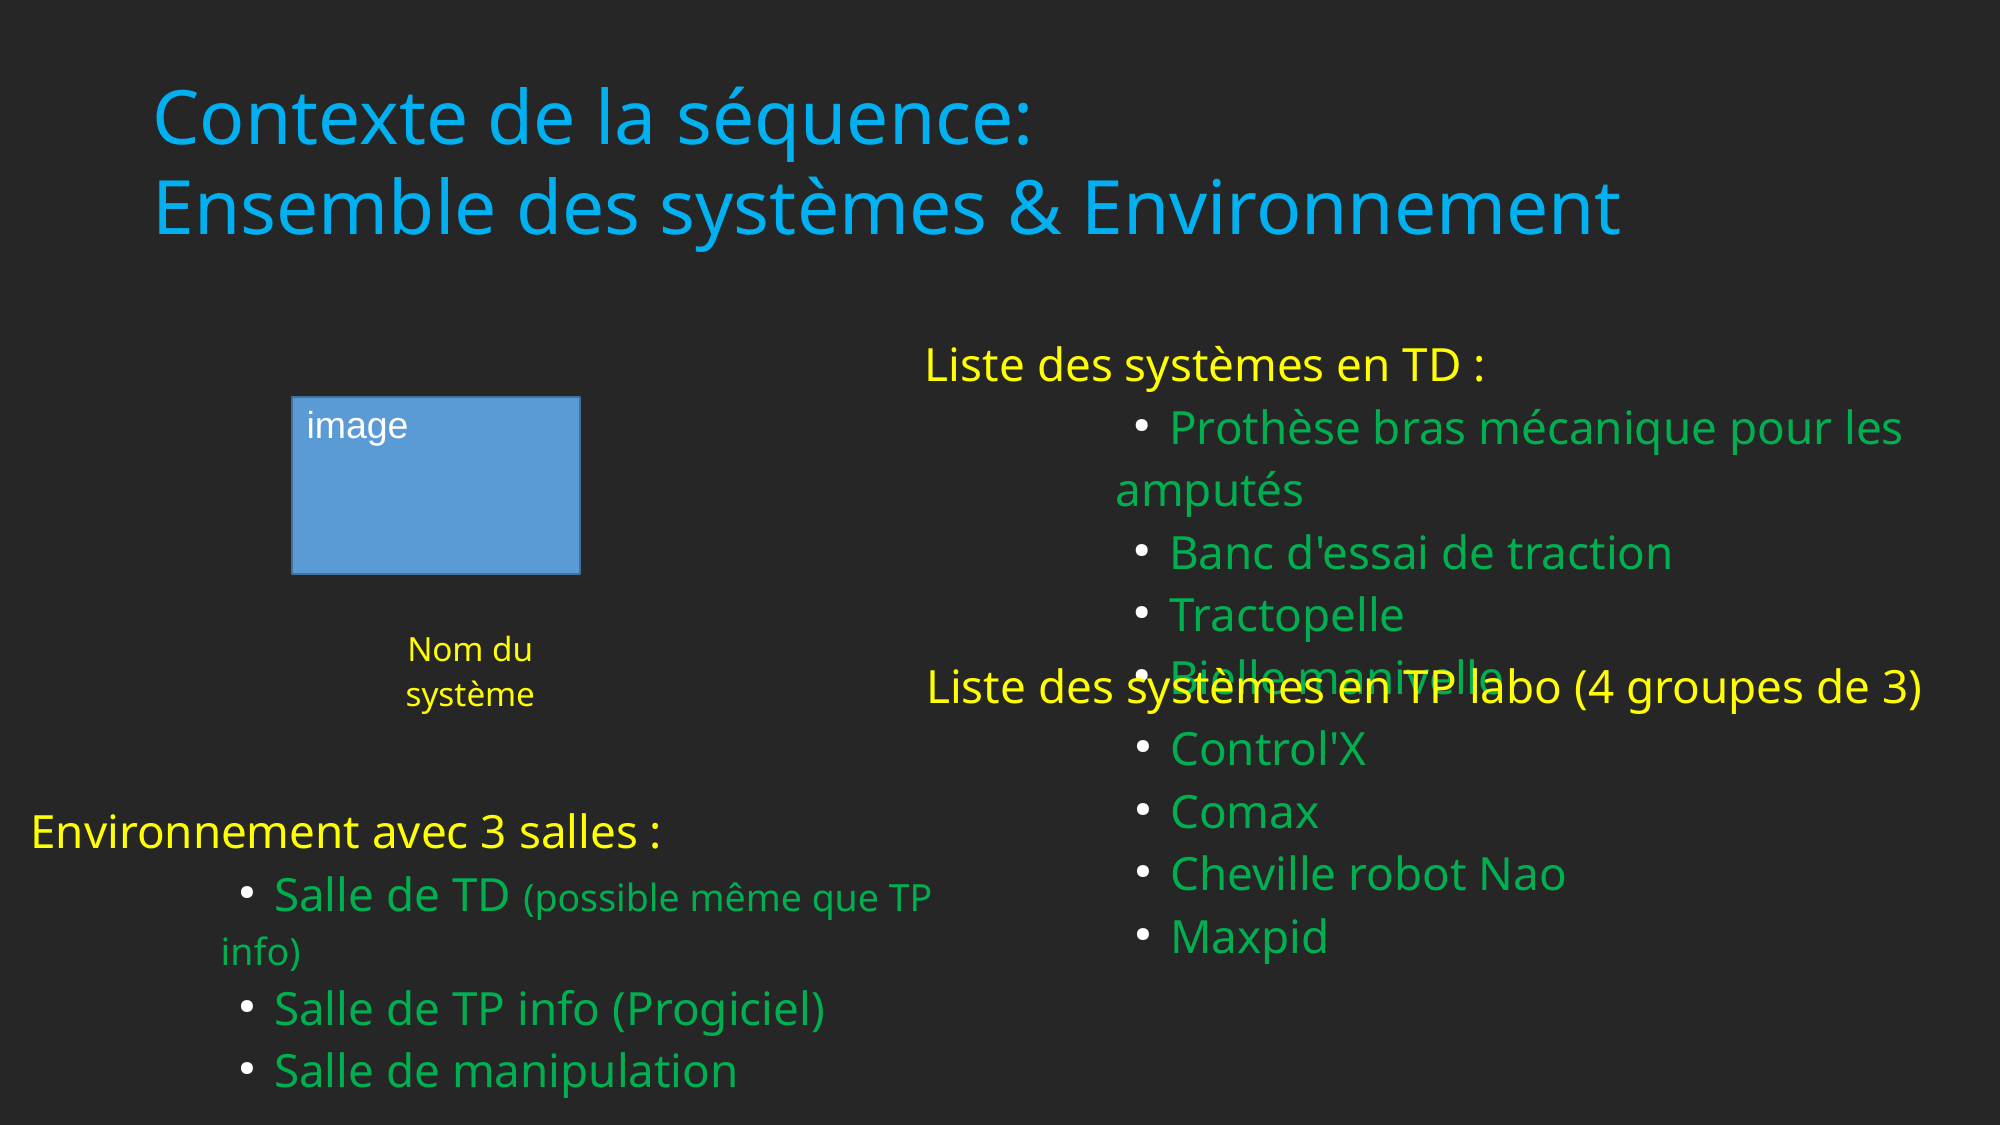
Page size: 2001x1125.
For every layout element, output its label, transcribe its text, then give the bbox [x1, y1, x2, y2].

title Contexte de la séquence: Ensemble des systèmes & Environnement [137, 59, 1863, 278]
text_box Environnement avec 3 salles : Salle de TD (possible même que TP info) Salle de TP info (Progiciel) Salle de manipulation [15, 792, 957, 1028]
text_box image [292, 397, 580, 574]
text_box Liste des systèmes en TD : Prothèse bras mécanique pour les amputés Banc d'essai de traction Tractopelle Bielle manivelle [910, 325, 2001, 616]
text_box Liste des systèmes en TP labo (4 groupes de 3) Control'X Comax Cheville robot Nao Maxpid [911, 646, 1962, 937]
text_box Nom du système [324, 618, 617, 674]
